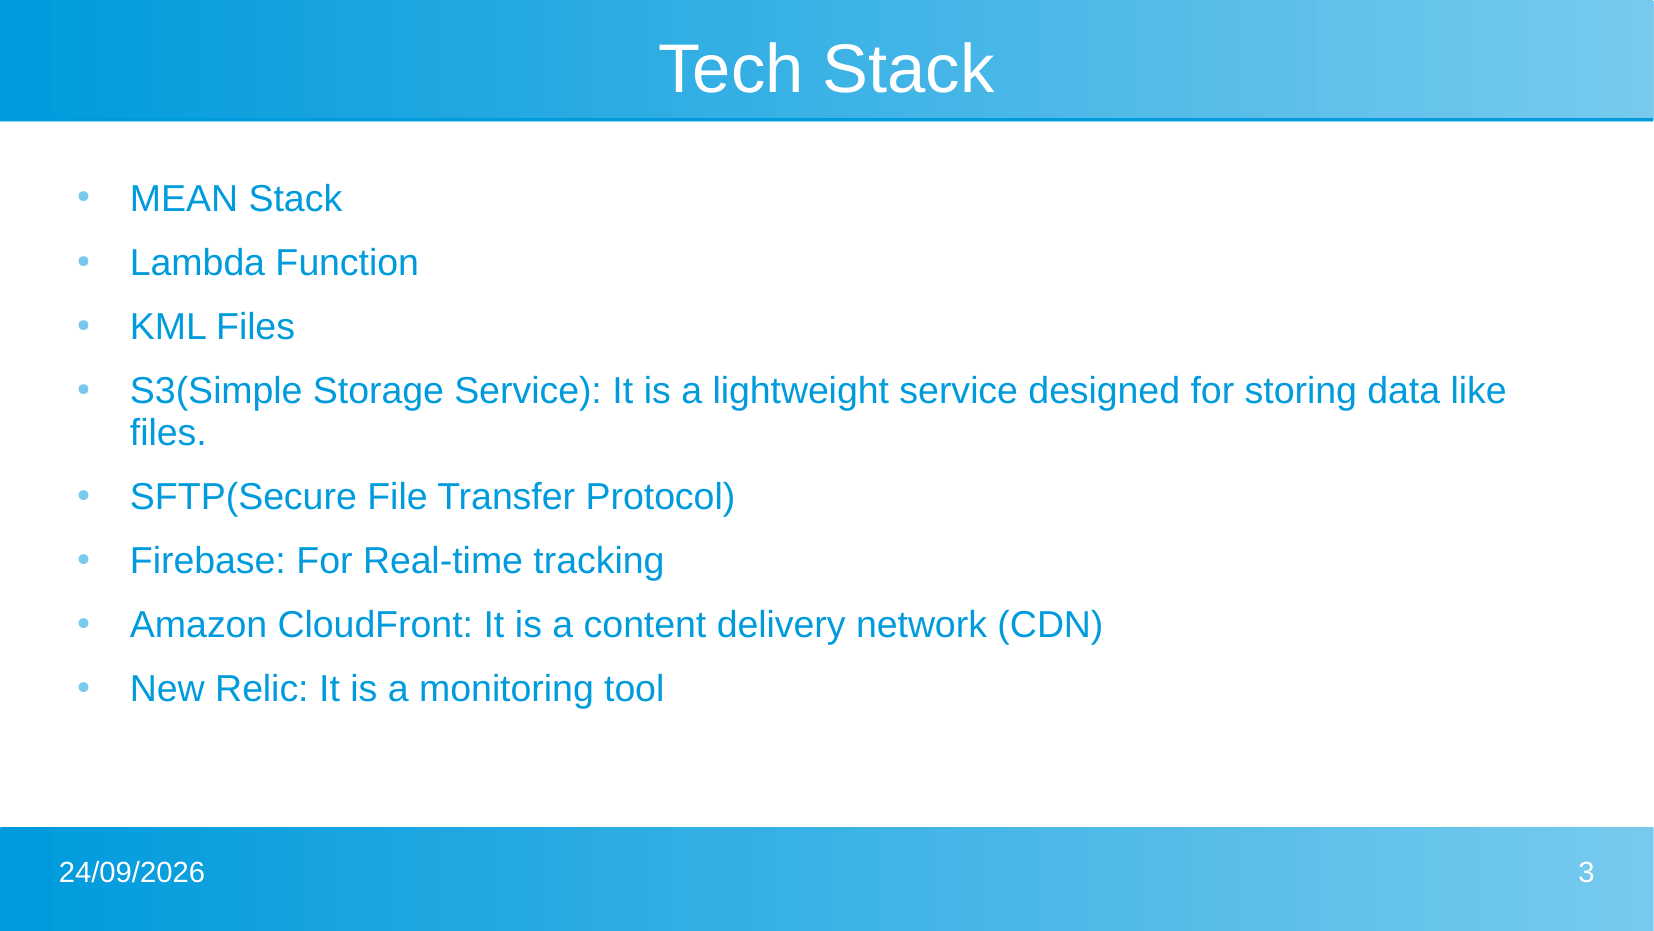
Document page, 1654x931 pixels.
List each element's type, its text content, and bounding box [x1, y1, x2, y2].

list MEAN Stack Lambda Function KML Files S3(Simple Storage Service): It is a lightweight service designed for storing data like files. SFTP(Secure File Transfer Protocol) Firebase: For Real-time tracking Amazon CloudFront: It is a content delivery network (CDN) New Relic: It is a monitoring tool [59, 177, 1595, 768]
title Tech Stack [59, 29, 1595, 108]
